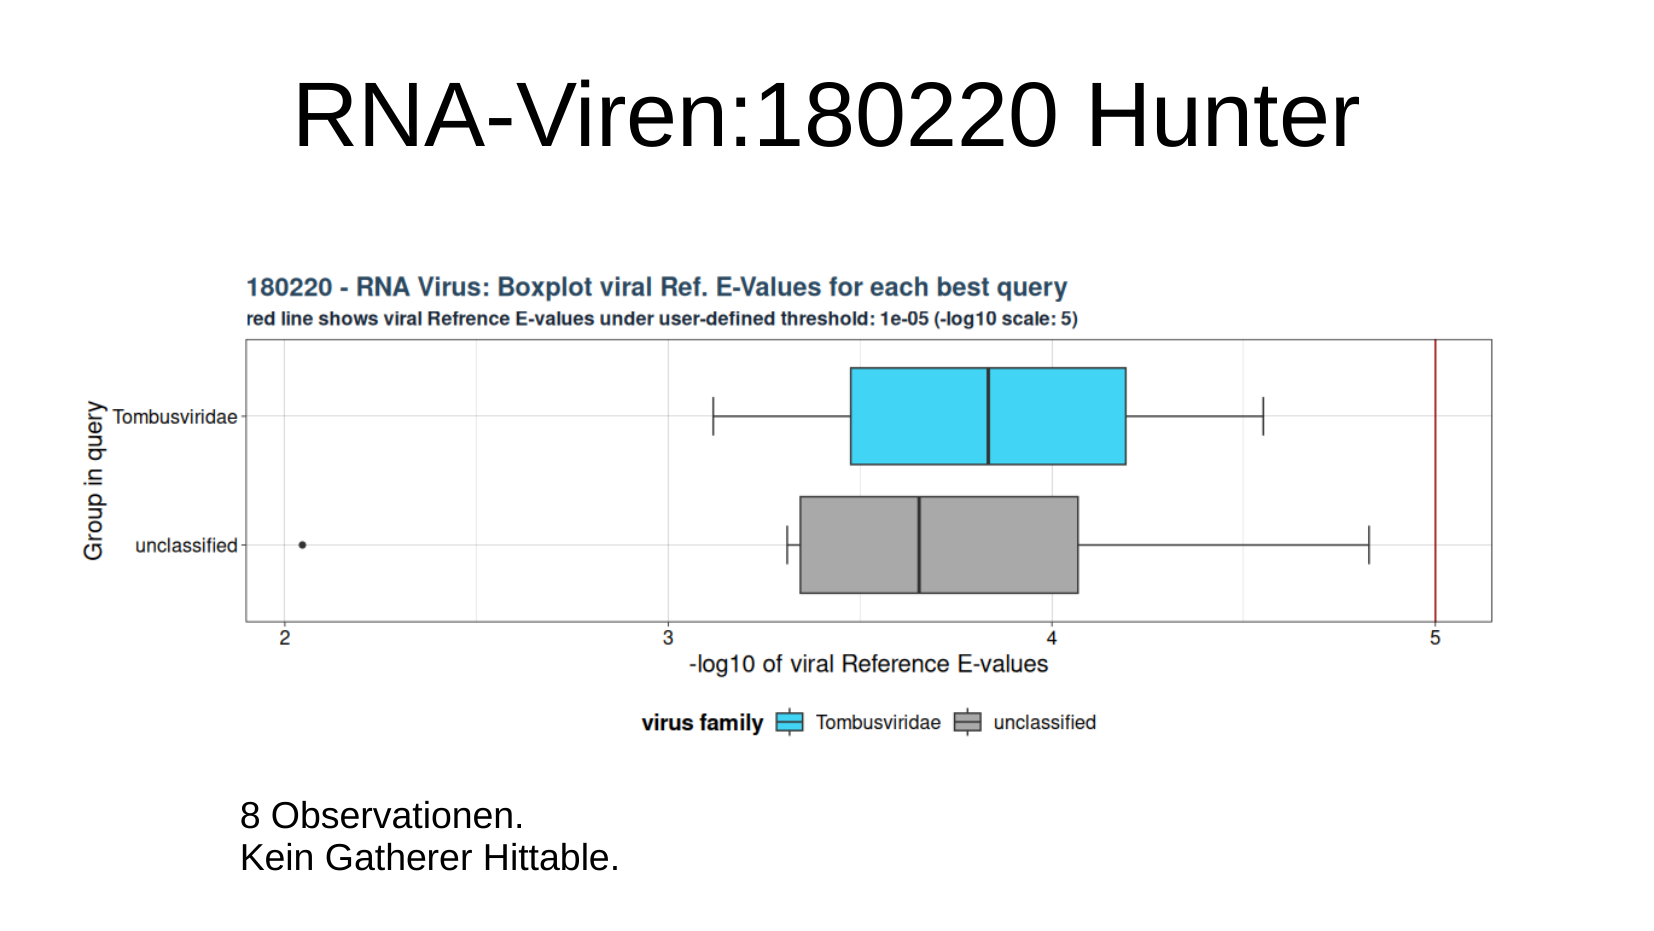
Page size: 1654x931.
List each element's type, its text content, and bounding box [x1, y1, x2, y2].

text_box 8 Observationen. Kein Gatherer Hittable. [225, 787, 938, 887]
picture [75, 268, 1501, 758]
title RNA-Viren:180220 Hunter [82, 37, 1571, 193]
